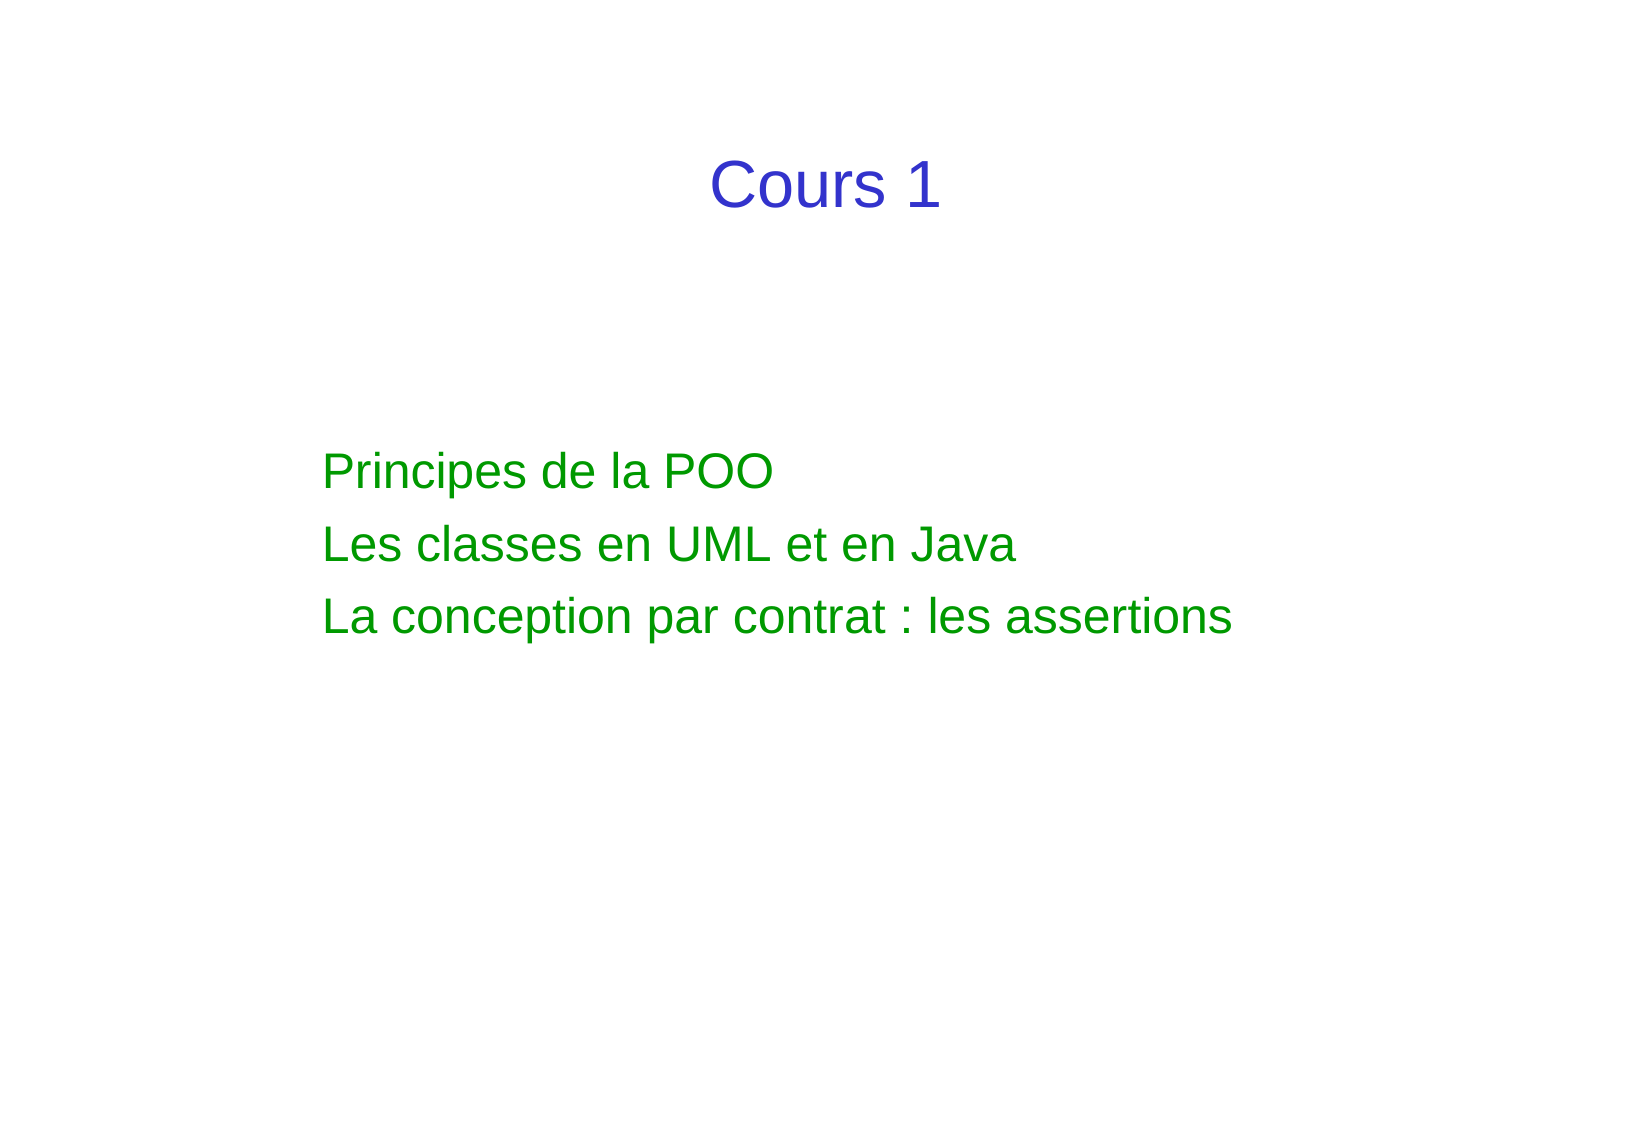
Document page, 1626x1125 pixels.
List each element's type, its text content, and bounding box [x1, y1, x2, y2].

text_box Cours 1 [135, 87, 1517, 276]
text_box Principes de la POO Les classes en UML et en Java La conception par contrat : les assertions [306, 431, 1359, 719]
